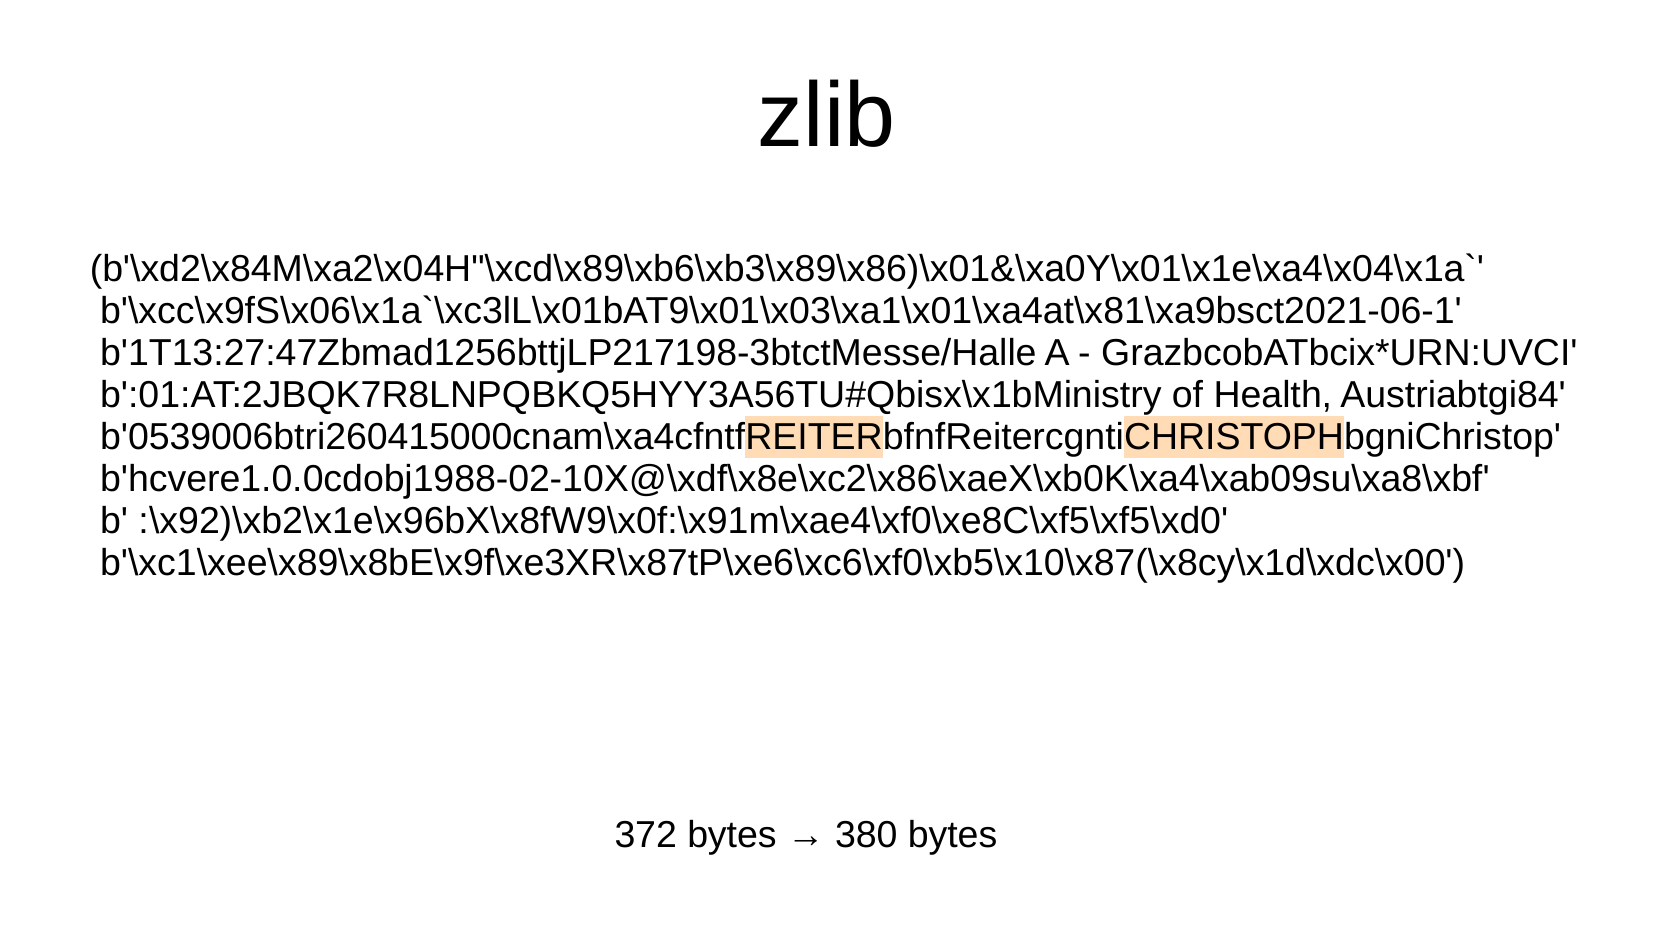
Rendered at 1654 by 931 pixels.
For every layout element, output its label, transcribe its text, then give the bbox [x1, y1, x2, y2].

text_box (b'\xd2\x84M\xa2\x04H"\xcd\x89\xb6\xb3\x89\x86)\x01&\xa0Y\x01\x1e\xa4\x04\x1a`' b'\xcc\x9fS\x06\x1a`\xc3lL\x01bAT9\x01\x03\xa1\x01\xa4at\x81\xa9bsct2021-06-1' b'1T13:27:47Zbmad1256bttjLP217198-3btctMesse/Halle A - GrazbcobATbcix*URN:UVCI' b':01:AT:2JBQK7R8LNPQBKQ5HYY3A56TU#Qbisx\x1bMinistry of Health, Austriabtgi84' b'0539006btri260415000cnam\xa4cfntfREITERbfnfReitercgntiCHRISTOPHbgniChristop' b'hcvere1.0.0cdobj1988-02-10X@\xdf\x8e\xc2\x86\xaeX\xb0K\xa4\xab09su\xa8\xbf' b' :\x92)\xb2\x1e\x96bX\x8fW9\x0f:\x91m\xae4\xf0\xe8C\xf5\xf5\xd0' b'\xc1\xee\x89\x8bE\x9f\xe3XR\x87tP\xe6\xc6\xf0\xb5\x10\x87(\x8cy\x1d\xdc\x00') [75, 240, 1594, 713]
title zlib [82, 37, 1571, 193]
text_box 372 bytes → 380 bytes [599, 805, 1013, 863]
